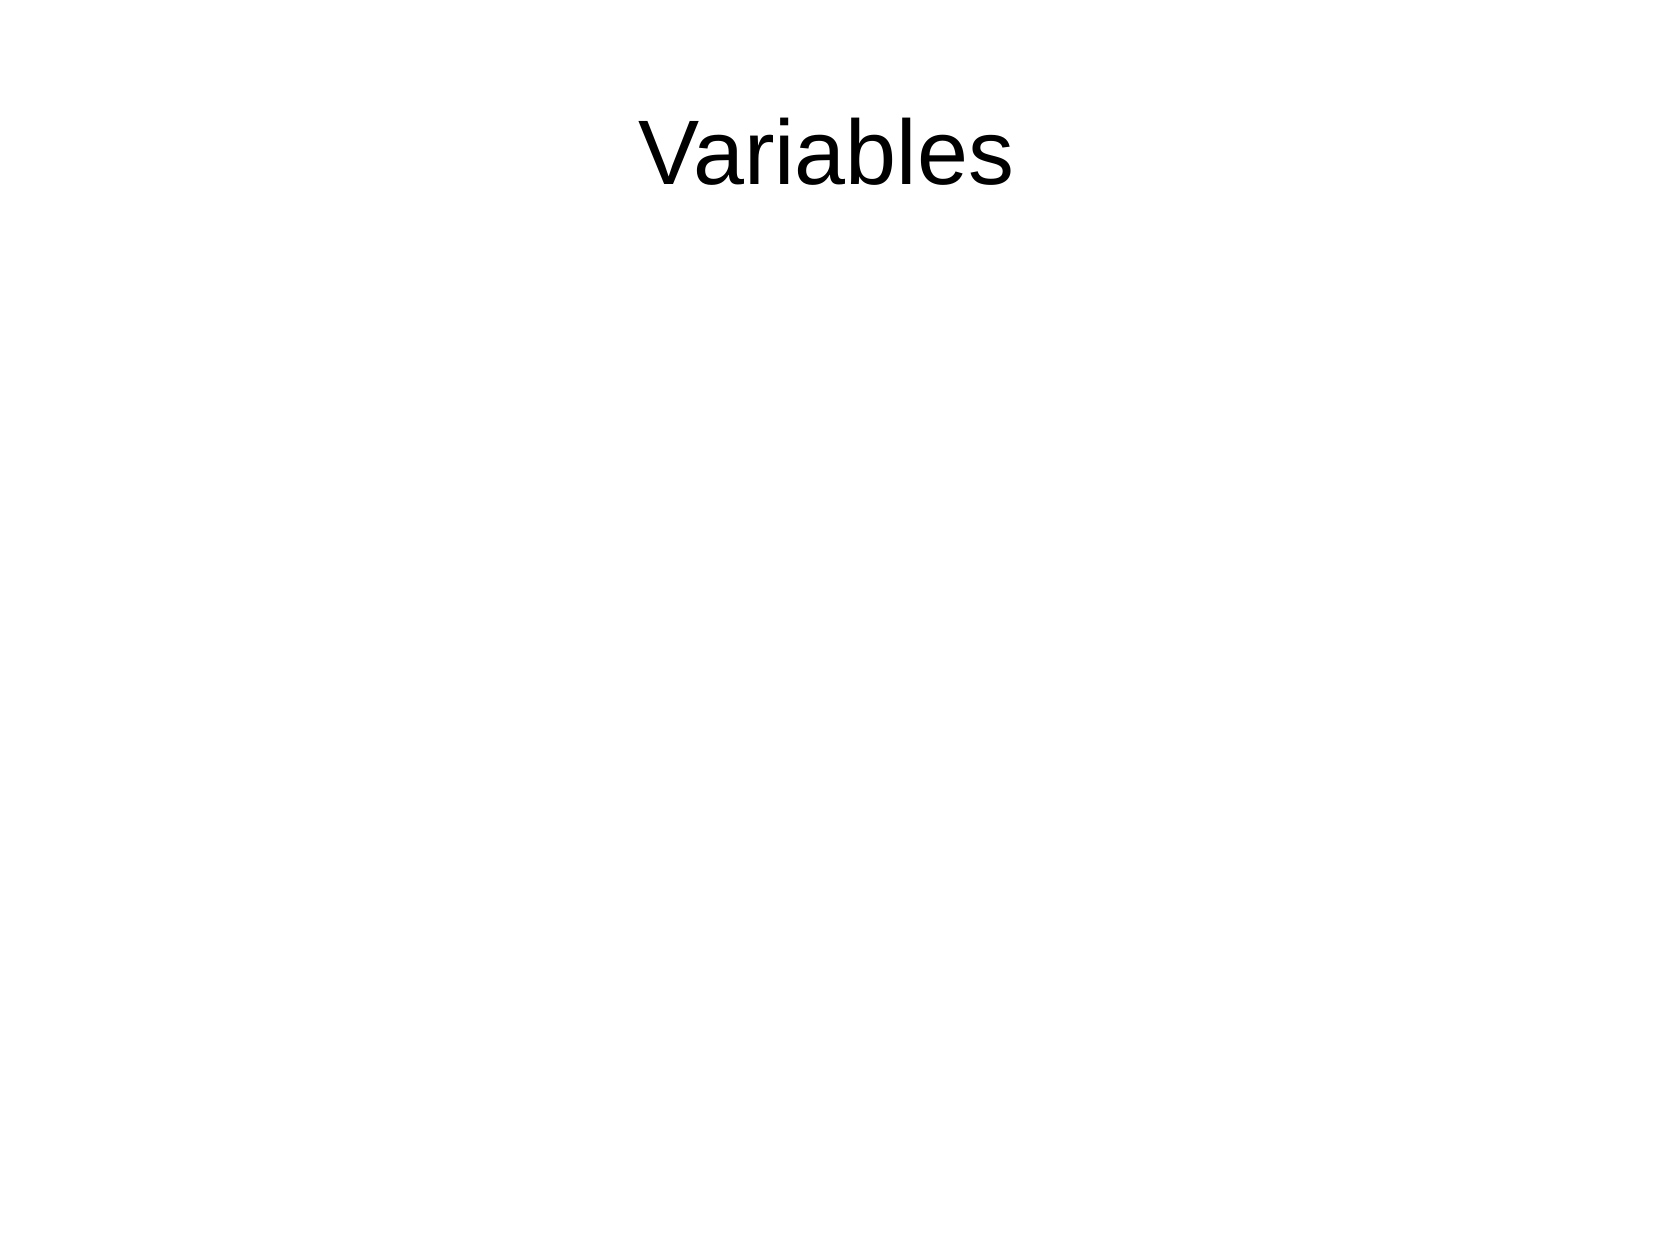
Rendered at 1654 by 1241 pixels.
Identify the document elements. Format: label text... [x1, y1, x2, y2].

title Variables [82, 49, 1571, 257]
